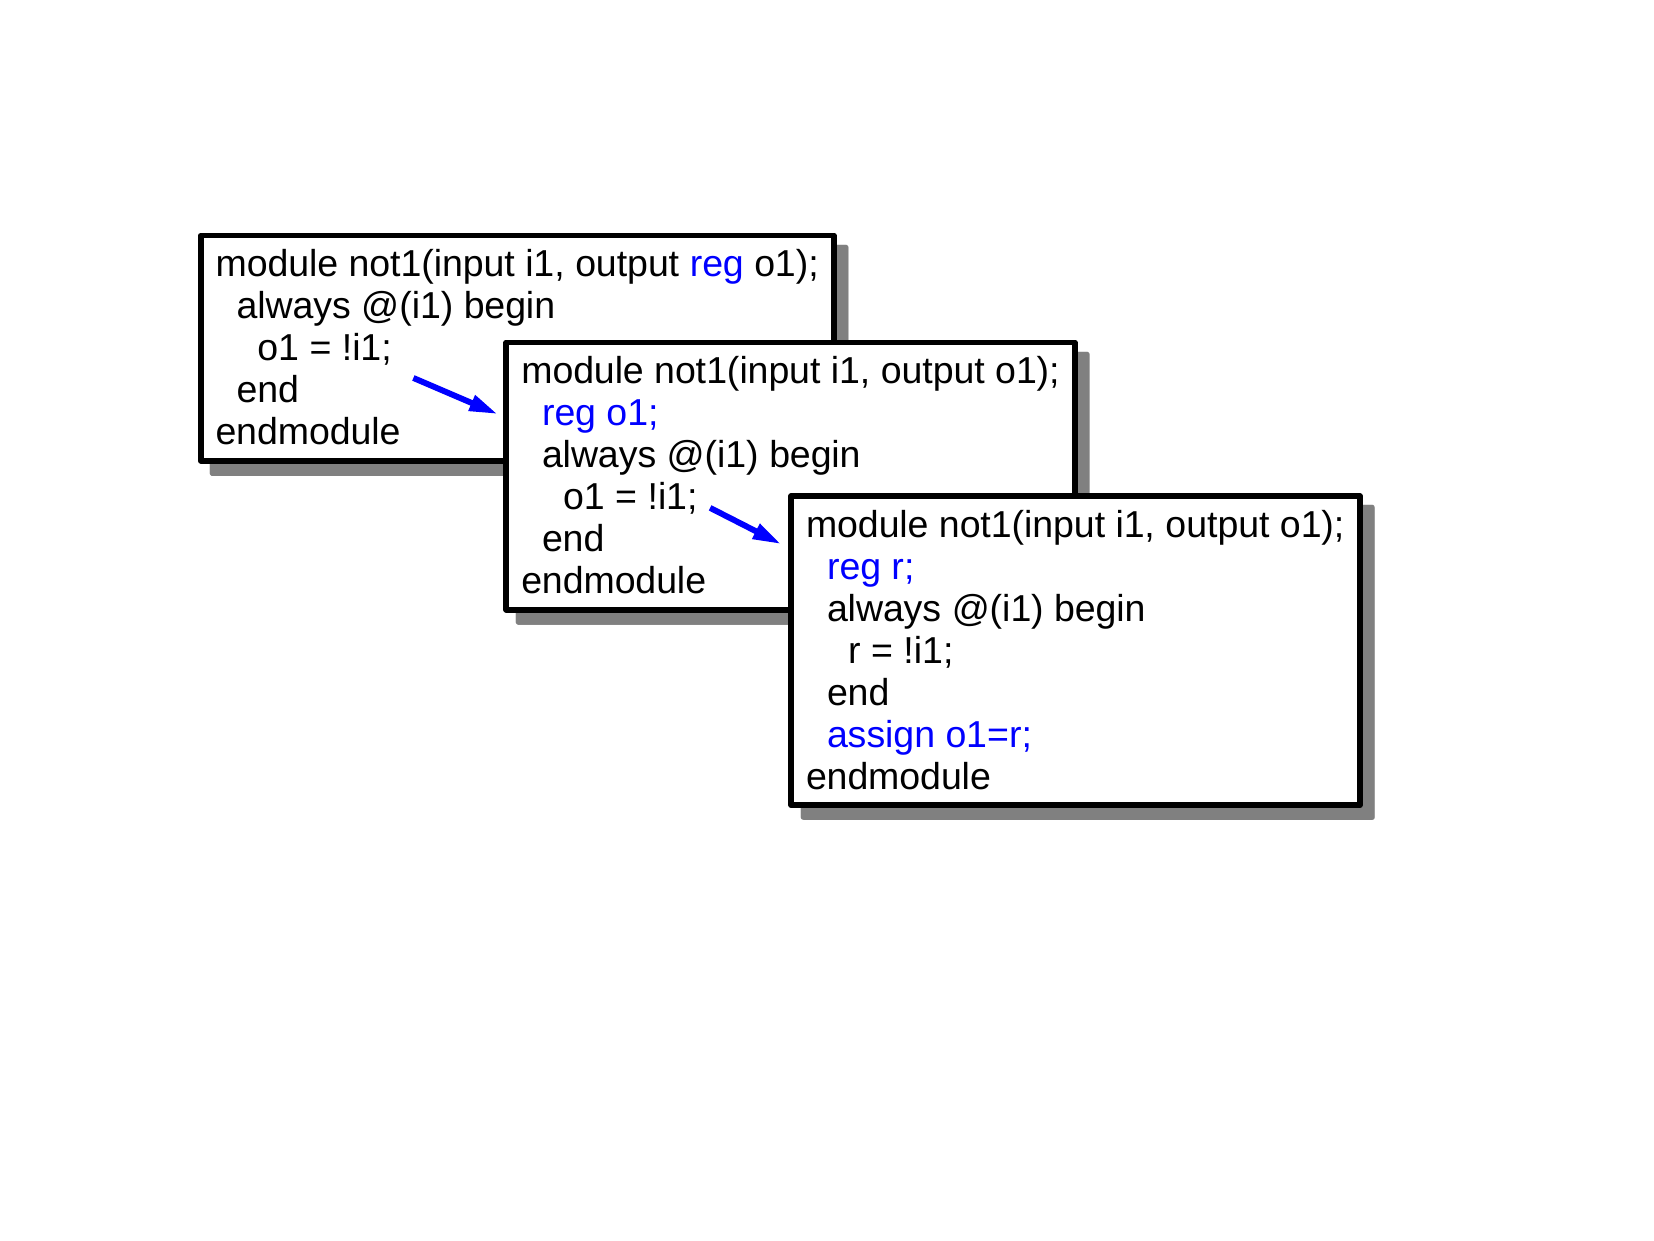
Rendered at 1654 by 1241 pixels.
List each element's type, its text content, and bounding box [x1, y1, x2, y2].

text_box module not1(input i1, output o1); reg r; always @(i1) begin r = !i1; end assign o1=r; endmodule [791, 496, 1360, 806]
text_box module not1(input i1, output o1); reg o1; always @(i1) begin o1 = !i1; end endmodule [506, 342, 1075, 610]
text_box module not1(input i1, output reg o1); always @(i1) begin o1 = !i1; end endmodule [200, 235, 834, 461]
